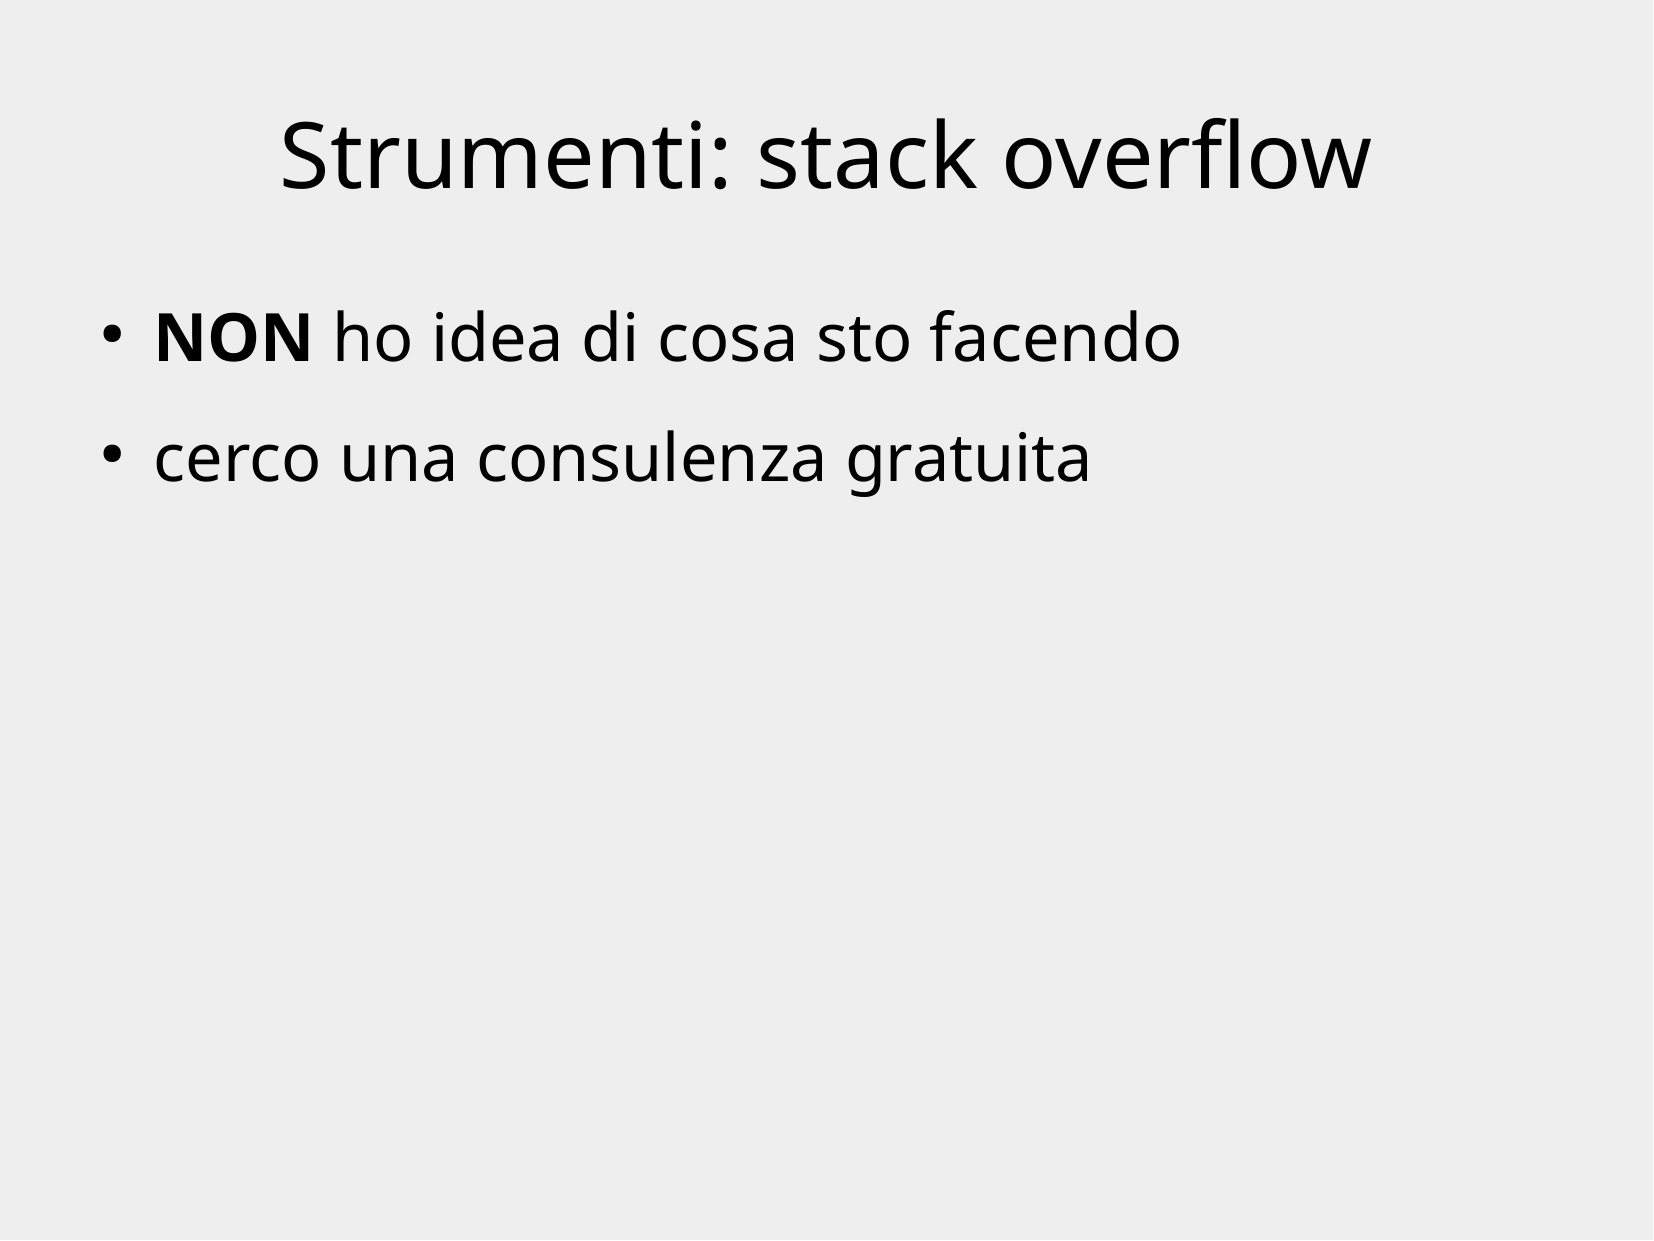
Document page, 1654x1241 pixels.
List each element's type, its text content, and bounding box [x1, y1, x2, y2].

title Strumenti: stack overflow [82, 49, 1571, 257]
list NON ho idea di cosa sto facendo cerco una consulenza gratuita [82, 290, 1571, 1010]
